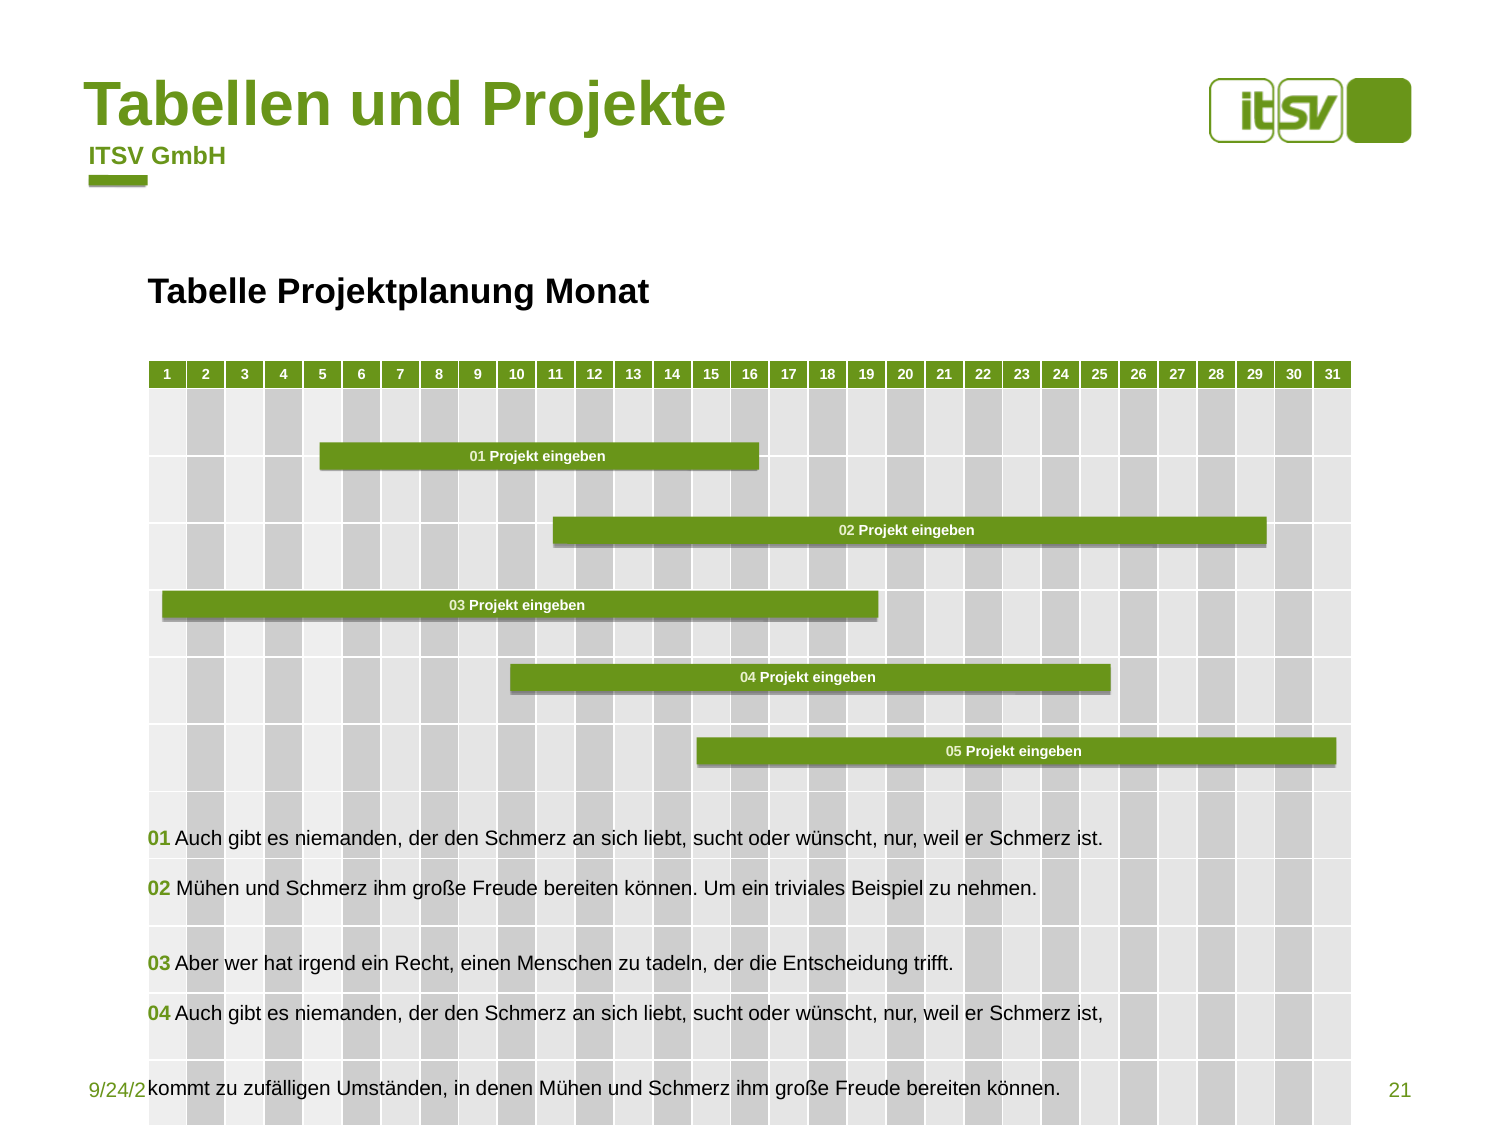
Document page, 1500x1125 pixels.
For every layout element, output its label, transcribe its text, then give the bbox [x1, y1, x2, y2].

table_cell [576, 792, 613, 824]
table_cell [731, 389, 768, 455]
table_cell [770, 1006, 807, 1059]
table_cell [421, 622, 458, 656]
table_cell [1120, 591, 1157, 656]
table_cell [1003, 725, 1040, 737]
table_cell [226, 457, 263, 522]
table_cell [1314, 658, 1351, 723]
table_cell [1275, 524, 1312, 589]
table_cell [965, 389, 1002, 455]
table_cell [887, 1006, 924, 1059]
table_cell [770, 792, 807, 824]
table_cell [848, 695, 885, 723]
table_cell [304, 1006, 341, 1059]
table_cell [848, 457, 885, 516]
table_cell [615, 472, 652, 516]
table_cell [537, 622, 574, 656]
table_cell [537, 472, 574, 522]
table_cell [848, 389, 885, 455]
table_cell [654, 695, 691, 723]
table_cell [343, 1061, 380, 1125]
table_cell [731, 457, 768, 516]
table_cell [343, 622, 380, 656]
table_cell [926, 548, 963, 589]
table_cell [1237, 658, 1274, 723]
table_cell [149, 1006, 186, 1059]
table_cell [1314, 389, 1351, 455]
table_cell [537, 524, 574, 589]
table_cell [887, 1061, 924, 1125]
table_cell [1081, 389, 1118, 455]
table_cell [693, 658, 730, 663]
table_header 6 [343, 361, 380, 388]
table_cell [1120, 768, 1157, 791]
table_cell [1159, 591, 1196, 656]
table_cell [304, 389, 341, 455]
table_cell [887, 658, 924, 663]
table_cell [382, 658, 419, 723]
table_cell [848, 792, 885, 824]
table_cell [382, 1006, 419, 1059]
table_cell [654, 472, 691, 516]
table_cell [149, 725, 186, 791]
table_cell [1314, 524, 1351, 589]
table_cell [149, 591, 186, 656]
table_cell [226, 725, 263, 791]
table_cell [1198, 591, 1235, 656]
table_cell [576, 548, 613, 589]
table_cell [226, 792, 263, 824]
table_cell [1042, 792, 1079, 824]
table_cell [498, 389, 535, 442]
table_cell [926, 725, 963, 737]
table_cell [1042, 768, 1079, 791]
table_cell [149, 457, 186, 522]
table_cell [382, 1061, 419, 1125]
table_cell [693, 548, 730, 589]
table_header 26 [1120, 361, 1157, 388]
table_cell [1237, 389, 1274, 455]
table_cell [770, 695, 807, 723]
table_cell [247, 1010, 253, 1019]
table_cell [1042, 457, 1079, 516]
table_cell [149, 389, 186, 455]
table_cell [1275, 1006, 1312, 1059]
table_cell [887, 389, 924, 455]
table_cell [1275, 389, 1312, 455]
table_cell [265, 457, 302, 522]
table_cell [693, 1006, 730, 1059]
table_cell [265, 792, 302, 824]
table_cell [1042, 1006, 1079, 1059]
table_cell [1275, 658, 1312, 723]
table_cell [151, 1008, 155, 1018]
table_cell [926, 389, 963, 455]
table_cell [1237, 591, 1274, 656]
table_cell [1003, 1061, 1040, 1125]
table_cell [265, 524, 302, 589]
table_cell [654, 658, 691, 663]
table_cell [421, 389, 458, 442]
table_cell [1003, 548, 1040, 589]
table_cell [809, 1006, 846, 1059]
table_cell [382, 524, 419, 589]
table_cell [809, 792, 846, 824]
table_cell [1275, 457, 1312, 522]
table_cell [459, 1061, 496, 1125]
table_cell [848, 1006, 885, 1059]
table_cell [537, 725, 574, 791]
table_cell [887, 548, 924, 589]
table_header 16 [731, 361, 768, 388]
table_cell [1275, 792, 1312, 824]
table_cell [304, 725, 341, 791]
table_cell [421, 524, 458, 589]
table_cell [304, 792, 341, 824]
table_cell [615, 792, 652, 824]
table_cell [809, 457, 846, 516]
table_cell [926, 1006, 963, 1059]
table_cell [693, 622, 730, 656]
table_cell [1003, 1006, 1040, 1059]
table_cell [731, 658, 768, 663]
table_cell [770, 389, 807, 455]
table_cell [149, 658, 186, 723]
table_header 25 [1081, 361, 1118, 388]
table_cell [667, 1010, 673, 1019]
table_cell [459, 472, 496, 522]
table_cell [965, 658, 1002, 663]
table_cell [965, 1006, 1002, 1059]
table_header 27 [1159, 361, 1196, 388]
table_cell [693, 472, 730, 516]
table_cell [1314, 1006, 1351, 1059]
table_cell [848, 725, 885, 737]
table_cell [848, 1061, 885, 1125]
slide_number <number> [1353, 1076, 1412, 1115]
table_cell [1003, 792, 1040, 824]
table_cell [926, 457, 963, 516]
table_cell [1237, 1006, 1274, 1059]
table_cell [1159, 1006, 1196, 1059]
table_cell [304, 457, 341, 522]
table_cell [965, 1061, 1002, 1125]
table_cell [809, 768, 846, 791]
table_cell [693, 792, 730, 824]
table_cell [1237, 457, 1274, 522]
table_cell [1081, 548, 1118, 589]
table_cell [1120, 389, 1157, 455]
table_cell [459, 389, 496, 442]
table_cell [654, 1061, 691, 1125]
table_cell [1042, 725, 1079, 737]
table_cell [187, 1061, 224, 1125]
table_cell [382, 472, 419, 522]
table_cell [1003, 389, 1040, 455]
table_cell [1159, 389, 1196, 455]
table_cell [1237, 792, 1274, 824]
table_cell [149, 1061, 186, 1125]
text_box 04 Projekt eingeben [526, 667, 1089, 686]
table_cell [809, 695, 846, 723]
table_cell [187, 725, 224, 791]
table_cell [576, 695, 613, 723]
table_cell [343, 524, 380, 589]
table_cell [537, 792, 574, 824]
table_cell [615, 1006, 652, 1059]
table_cell [498, 1061, 535, 1125]
table_cell [1198, 1006, 1235, 1059]
table_header 1 [149, 361, 186, 388]
table_cell [654, 622, 691, 656]
table_cell [926, 658, 963, 663]
table_cell [926, 1061, 963, 1125]
table_header 4 [265, 361, 302, 388]
table_cell [887, 591, 924, 656]
text_box 03 Projekt eingeben [181, 595, 853, 614]
table_cell [1081, 792, 1118, 824]
table_cell [1120, 548, 1157, 589]
table_header 19 [848, 361, 885, 388]
table_cell [1198, 1061, 1235, 1125]
table_header 23 [1003, 361, 1040, 388]
table_cell [265, 389, 302, 455]
table_cell [226, 622, 263, 656]
table_cell [1159, 548, 1196, 589]
table_cell [265, 1061, 302, 1125]
table_cell [1275, 768, 1312, 791]
table_cell [1314, 725, 1351, 791]
table_header 29 [1237, 361, 1274, 388]
text_box 05 Projekt eingeben [714, 742, 1314, 760]
table_cell [1314, 457, 1351, 522]
table_cell [421, 725, 458, 791]
table_cell [770, 622, 807, 656]
table_cell [887, 725, 924, 737]
picture [1209, 78, 1412, 143]
table_cell [343, 725, 380, 791]
table_cell [459, 725, 496, 791]
table_cell [488, 1007, 496, 1013]
table_cell [848, 591, 885, 656]
table_cell [421, 792, 458, 824]
table_cell [887, 695, 924, 723]
table_cell [731, 622, 768, 656]
table_cell [1198, 725, 1235, 737]
table_header 9 [459, 361, 496, 388]
table_cell [304, 524, 341, 589]
table_header 8 [421, 361, 458, 388]
table_cell [343, 792, 380, 824]
table_cell [1198, 548, 1235, 589]
table_cell [459, 658, 496, 723]
table_cell [498, 658, 535, 723]
table_cell [1120, 1006, 1157, 1059]
table_cell [304, 622, 341, 656]
table_cell [731, 548, 768, 589]
table_header 28 [1198, 361, 1235, 388]
text_box 02 Projekt eingeben [572, 520, 1241, 539]
table_cell [187, 457, 224, 522]
table_header 13 [615, 361, 652, 388]
table_cell [1237, 1061, 1274, 1125]
table_cell [1081, 1006, 1118, 1059]
table_cell [1042, 591, 1079, 656]
table_cell [926, 768, 963, 791]
table_cell [731, 1061, 768, 1125]
table_cell [615, 695, 652, 723]
table_cell [615, 622, 652, 656]
table_cell [343, 472, 380, 522]
table_header 7 [382, 361, 419, 388]
table_cell [265, 725, 302, 791]
table_cell [576, 472, 613, 516]
table_cell [498, 725, 535, 791]
table_cell [809, 622, 846, 656]
table_cell [1314, 1061, 1351, 1125]
table_cell [809, 389, 846, 455]
table_cell [731, 1006, 768, 1059]
table_cell [343, 658, 380, 723]
table_cell [459, 622, 496, 656]
table_cell [421, 472, 458, 522]
table_cell [848, 658, 885, 663]
table_cell [654, 792, 691, 824]
table_cell [1237, 768, 1274, 791]
table_cell [1081, 725, 1118, 737]
table_cell [770, 725, 807, 737]
table_cell [1081, 768, 1118, 791]
table_cell [537, 658, 574, 663]
table_cell [382, 792, 419, 824]
table_cell [1159, 658, 1196, 723]
table_cell [576, 1006, 613, 1059]
table_header 5 [304, 361, 341, 388]
table_cell [304, 658, 341, 723]
table_header 18 [809, 361, 846, 388]
table_cell [265, 622, 302, 656]
table_cell [576, 725, 613, 791]
table_cell [615, 548, 652, 589]
table_header 17 [770, 361, 807, 388]
table_cell [1081, 1061, 1118, 1125]
table_cell [265, 658, 302, 723]
table_cell [926, 695, 963, 723]
table_cell [848, 548, 885, 589]
table_cell [770, 457, 807, 516]
table_cell [1198, 389, 1235, 455]
table_cell [731, 695, 768, 723]
table_cell [965, 695, 1002, 723]
table_cell [226, 1061, 263, 1125]
table_cell [226, 658, 263, 723]
table_cell [1042, 1061, 1079, 1125]
text_box 01 Projekt eingeben [331, 446, 744, 465]
table_cell [1237, 524, 1274, 589]
table_cell [693, 389, 730, 442]
table_cell [654, 1006, 691, 1059]
table_cell [421, 658, 458, 723]
table_cell [1159, 725, 1196, 737]
table_cell [498, 792, 535, 824]
table_cell [693, 1061, 730, 1125]
table_cell [187, 792, 224, 824]
table_cell [926, 591, 963, 656]
table_cell [731, 792, 768, 824]
table_cell [770, 548, 807, 589]
table_cell [226, 524, 263, 589]
table_cell [1198, 457, 1235, 516]
table_cell [1120, 1061, 1157, 1125]
table_cell [218, 1086, 224, 1094]
table_header 3 [226, 361, 263, 388]
title Tabellen und Projekte [83, 62, 1187, 139]
table_cell [965, 792, 1002, 824]
table_cell [809, 658, 846, 663]
table_cell [1120, 658, 1157, 723]
table_cell [498, 524, 535, 589]
table_cell [382, 389, 419, 442]
table_header 12 [576, 361, 613, 388]
table_cell [1159, 792, 1196, 824]
table_cell [149, 524, 186, 589]
table_cell [887, 792, 924, 824]
table_cell [693, 695, 730, 723]
table_cell [537, 1006, 574, 1059]
table_cell [459, 524, 496, 589]
table_cell [459, 792, 496, 824]
table_cell [226, 1006, 263, 1059]
table_cell [654, 548, 691, 589]
table_cell [1042, 389, 1079, 455]
table_cell [187, 524, 224, 589]
text_box 01 Auch gibt es niemanden, der den Schmerz an sich liebt, sucht oder wünscht, nur, weil er Schmerz ist. 02 Mühen und Schmerz ihm große Freude bereiten können. Um ein triviales Beispiel zu nehmen. 03 Aber wer hat irgend ein Recht, einen Menschen zu tadeln, der die Entscheidung trifft. 04 Auch gibt es niemanden, der den Schmerz an sich liebt, sucht oder wünscht, nur, weil er Schmerz ist, kommt zu zufälligen Umständen, in denen Mühen und Schmerz ihm große Freude bereiten können. 05 Auch gibt es niemanden, der den Schmerz an sich liebt, sucht oder wünscht, nur, weil er Schmerz ist. [147, 824, 1353, 1006]
table_header 10 [498, 361, 535, 388]
table_header 11 [537, 361, 574, 388]
table_cell [1003, 658, 1040, 663]
table_cell [654, 725, 691, 791]
table_cell [382, 622, 419, 656]
subtitle Tabelle Projektplanung Monat [147, 268, 1353, 312]
table_cell [1159, 768, 1196, 791]
table_cell [839, 1082, 846, 1088]
table_cell [1159, 1061, 1196, 1125]
table_cell [1314, 591, 1351, 656]
table_cell [887, 768, 924, 791]
table_cell [693, 725, 730, 791]
table_cell [343, 389, 380, 442]
table_cell [1120, 725, 1157, 737]
table_cell [965, 725, 1002, 737]
table_cell [1275, 591, 1312, 656]
table_cell [498, 472, 535, 522]
table_cell [965, 548, 1002, 589]
table_cell [265, 1006, 302, 1059]
table_cell [1275, 725, 1312, 737]
table_cell [1237, 725, 1274, 737]
table_cell [1120, 457, 1157, 516]
table_cell [1081, 658, 1118, 723]
table_cell [770, 658, 807, 663]
table_cell [576, 658, 613, 663]
table_cell [576, 389, 613, 442]
table_cell [1042, 695, 1079, 723]
table_cell [770, 768, 807, 791]
table_cell [731, 768, 768, 791]
table_cell [1198, 658, 1235, 723]
table_cell [1003, 591, 1040, 656]
table_cell [809, 548, 846, 589]
table_header 21 [926, 361, 963, 388]
table_cell [1042, 658, 1079, 663]
table_header 14 [654, 361, 691, 388]
table_cell [149, 792, 186, 824]
table_cell [1003, 695, 1040, 723]
table_cell [993, 1007, 1002, 1014]
table_cell [809, 725, 846, 737]
table_cell [848, 768, 885, 791]
table_cell [304, 1061, 341, 1125]
table_cell [537, 389, 574, 442]
table_cell [1314, 792, 1351, 824]
table_header 2 [187, 361, 224, 388]
table_cell [226, 389, 263, 455]
table_cell [1081, 457, 1118, 516]
table_cell [615, 658, 652, 663]
table_cell [187, 389, 224, 455]
table_cell [1081, 591, 1118, 656]
table_cell [498, 622, 535, 656]
table_cell [343, 1006, 380, 1059]
table_cell [537, 1061, 574, 1125]
table_cell [809, 1061, 846, 1125]
table_cell [421, 1061, 458, 1125]
table_cell [615, 389, 652, 442]
table_cell [965, 591, 1002, 656]
table_cell [576, 1061, 613, 1125]
table_cell [537, 695, 574, 723]
table_cell [1042, 548, 1079, 589]
table_header 22 [965, 361, 1002, 388]
slide_number 2/24/20 [88, 1076, 147, 1115]
table_cell [654, 389, 691, 442]
table_header 31 [1314, 361, 1351, 388]
table_cell [1003, 457, 1040, 516]
table_cell [576, 622, 613, 656]
table_cell [770, 1061, 807, 1125]
table_header 24 [1042, 361, 1079, 388]
table_cell [187, 658, 224, 723]
table_cell [187, 622, 224, 656]
table_cell [615, 725, 652, 791]
table_cell [1198, 792, 1235, 824]
table_cell [731, 725, 768, 737]
table_cell [498, 1006, 535, 1059]
table_cell [1198, 768, 1235, 791]
table_cell [1120, 792, 1157, 824]
table_header 15 [693, 361, 730, 388]
table_cell [382, 725, 419, 791]
table_cell [965, 457, 1002, 516]
table_cell [187, 1006, 224, 1059]
table_cell [459, 1006, 496, 1059]
table_cell [615, 1061, 652, 1125]
table_cell [887, 457, 924, 516]
table_header 30 [1275, 361, 1312, 388]
table_header 20 [887, 361, 924, 388]
table_cell [1003, 768, 1040, 791]
table_cell [421, 1006, 458, 1059]
table_cell [926, 792, 963, 824]
table_cell [965, 768, 1002, 791]
table_cell [1275, 1061, 1312, 1125]
table_cell [1159, 457, 1196, 516]
